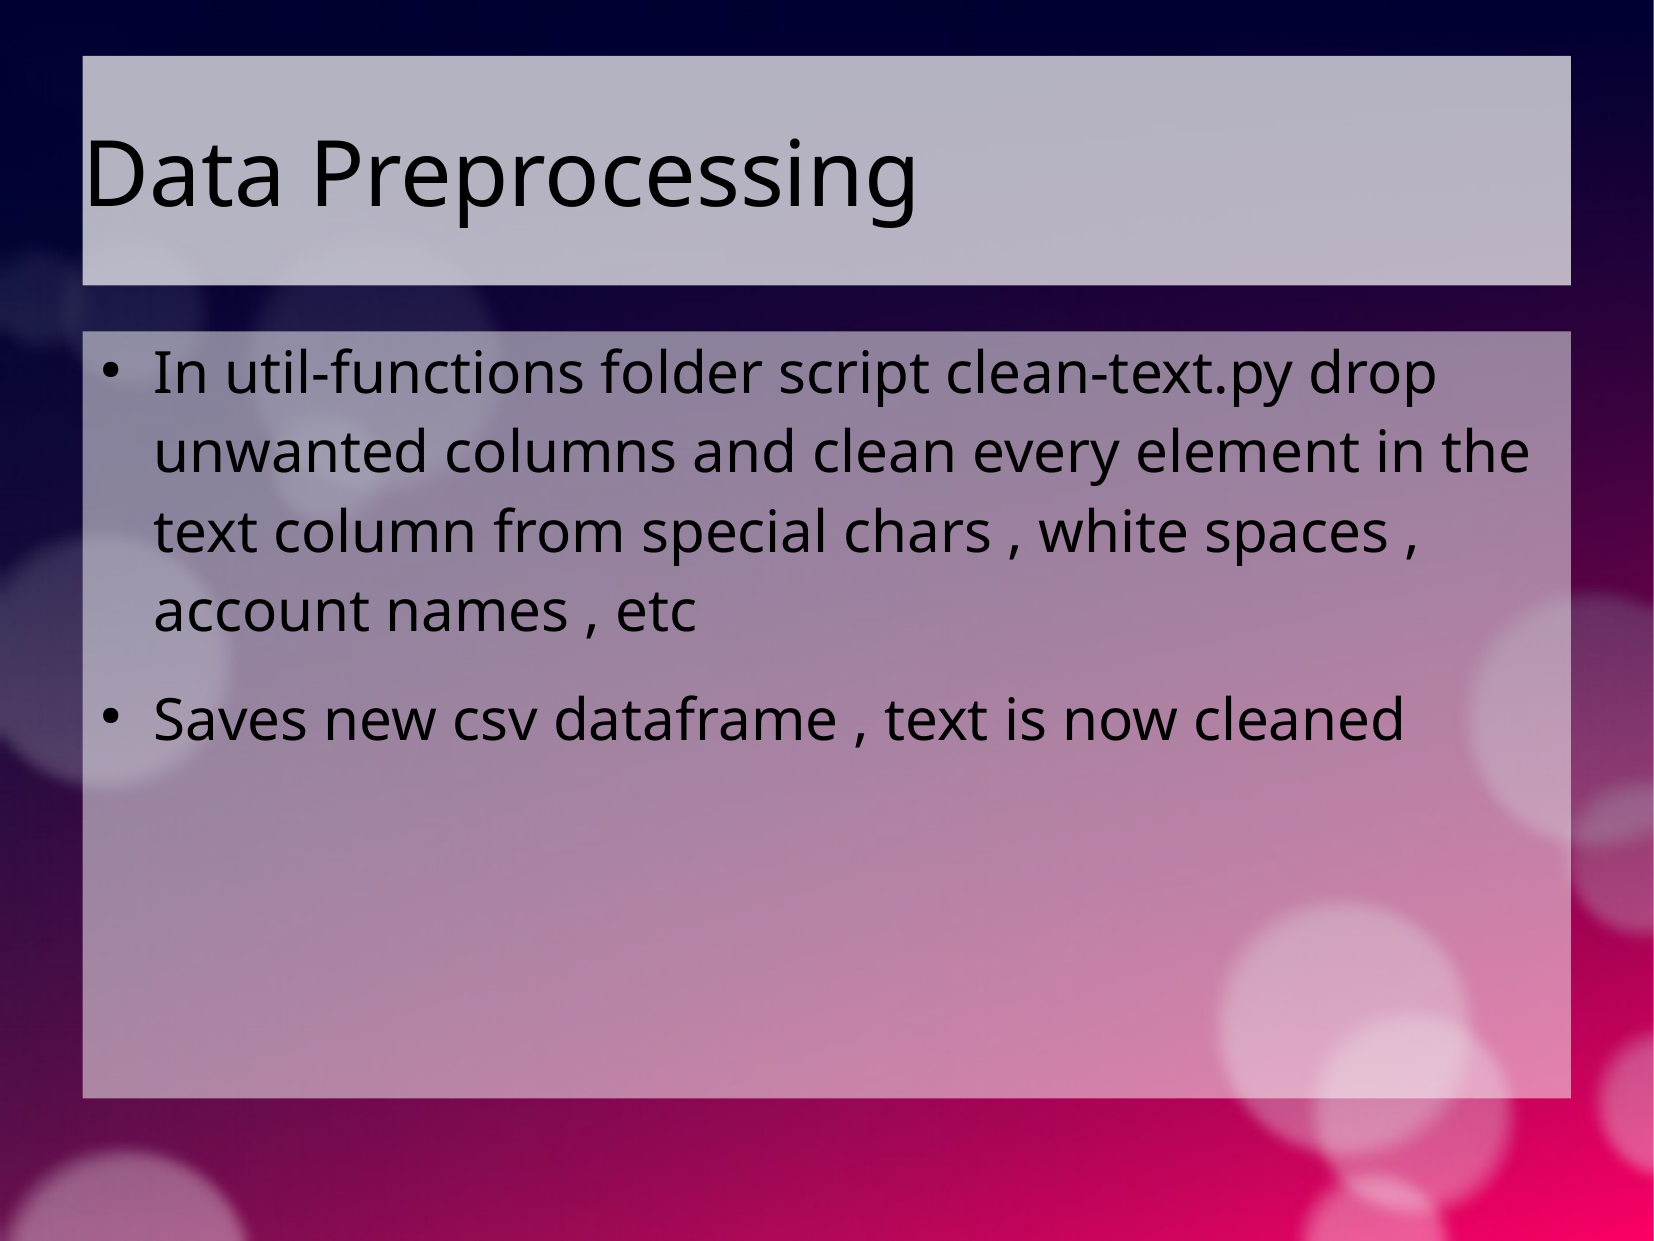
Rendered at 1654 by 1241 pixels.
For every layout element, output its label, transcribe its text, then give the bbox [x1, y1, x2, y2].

list In util-functions folder script clean-text.py drop unwanted columns and clean every element in the text column from special chars , white spaces , account names , etc Saves new csv dataframe , text is now cleaned [82, 331, 1571, 1099]
title Data Preprocessing [82, 55, 1571, 286]
picture [0, 0, 1654, 1241]
